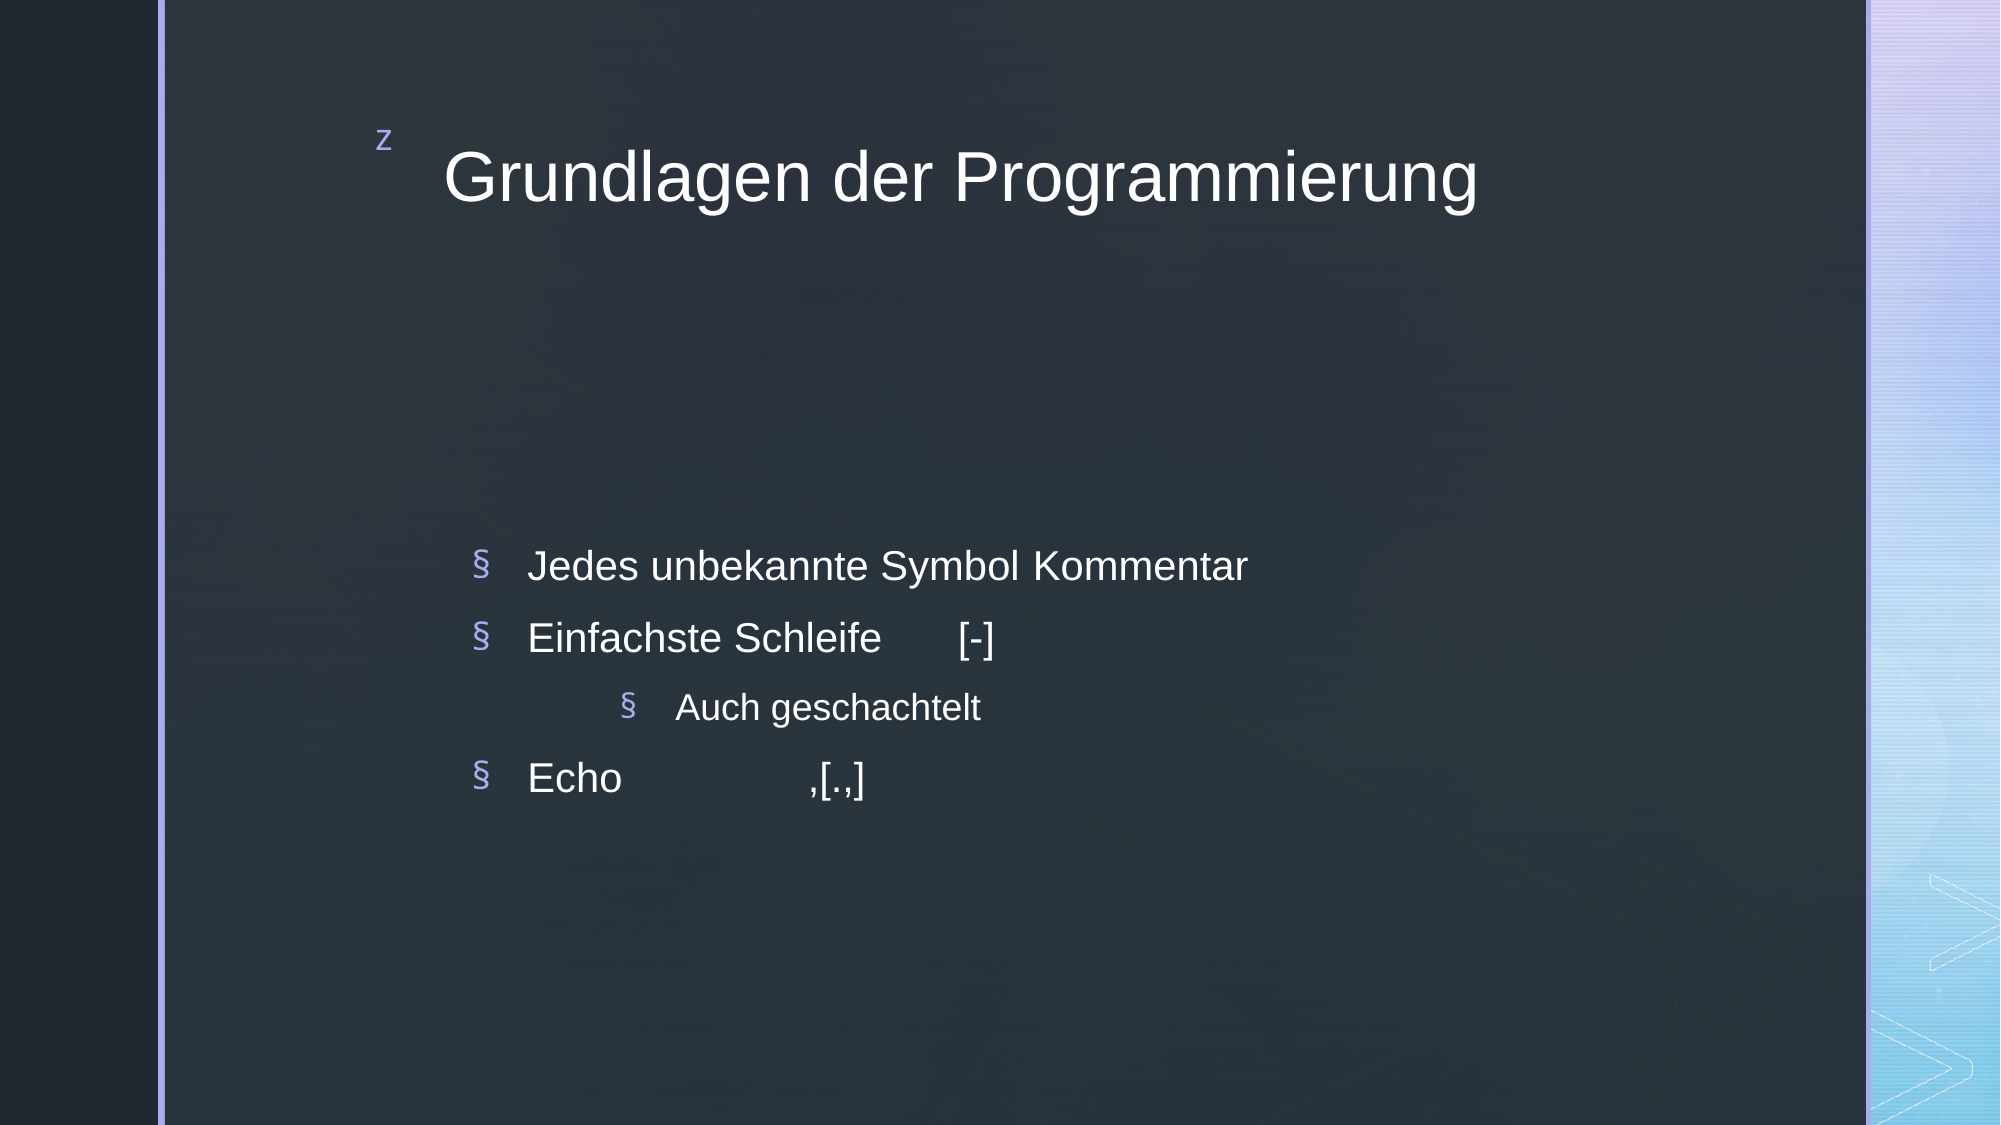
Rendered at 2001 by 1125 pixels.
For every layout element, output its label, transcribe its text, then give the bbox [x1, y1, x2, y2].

list Jedes unbekannte Symbol Kommentar Einfachste Schleife [-] Auch geschachtelt Echo ,[.,] [454, 336, 1734, 993]
title Grundlagen der Programmierung [428, 132, 1734, 310]
